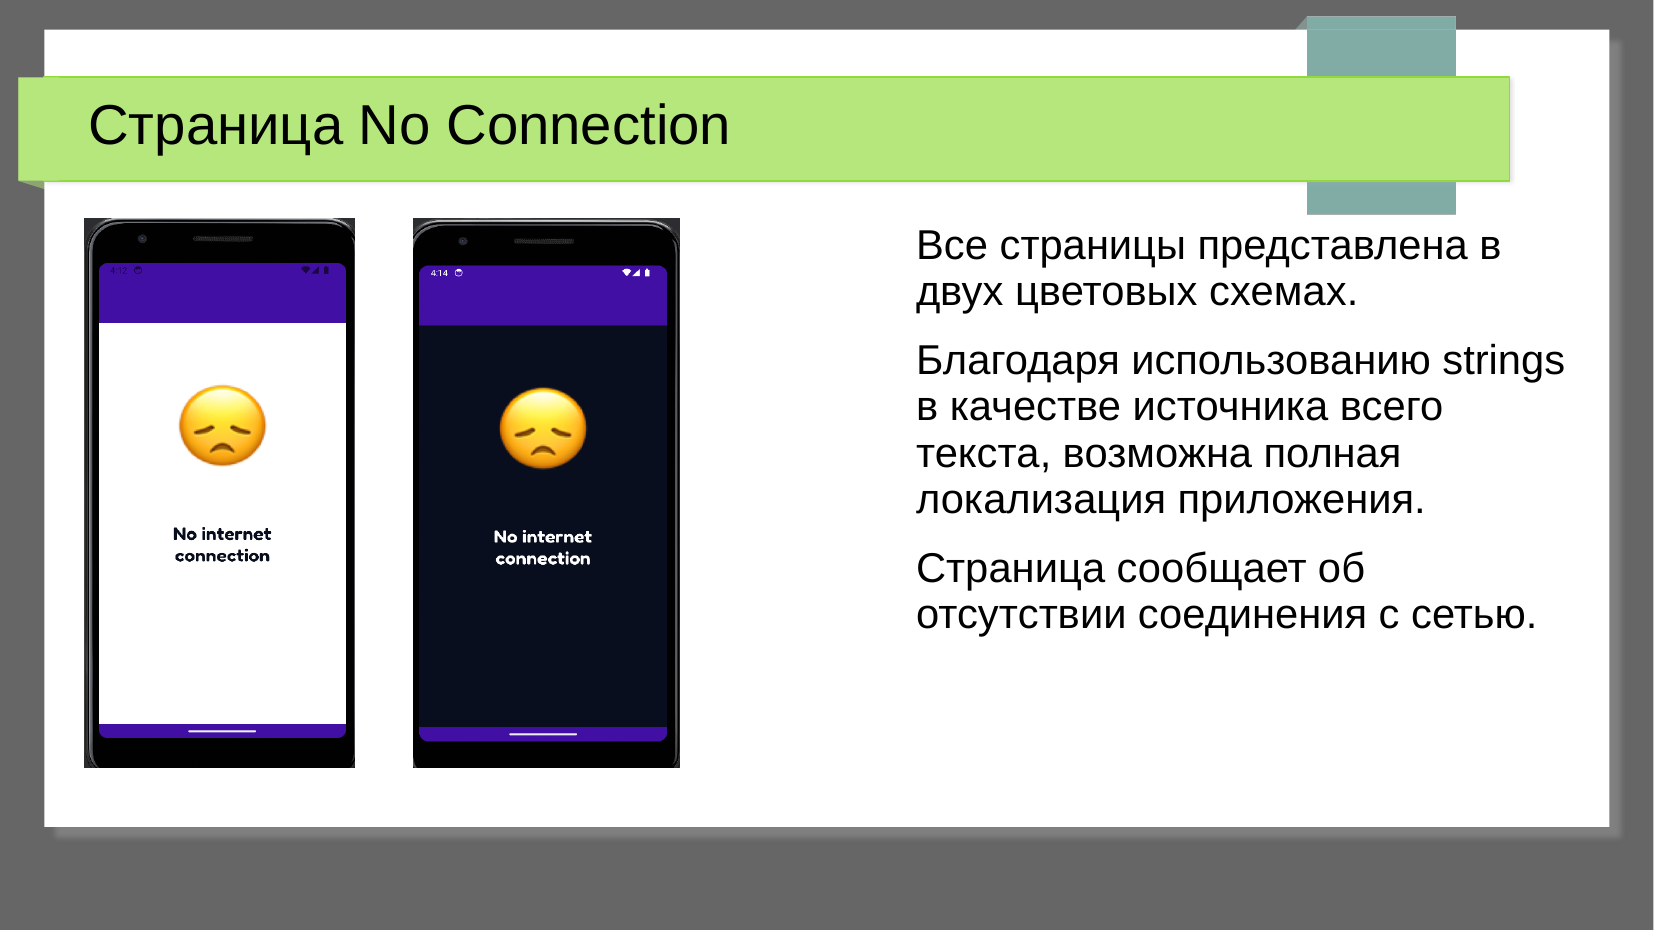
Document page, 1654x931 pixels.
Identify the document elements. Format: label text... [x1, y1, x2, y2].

picture [413, 218, 680, 768]
list Все страницы представлена в двух цветовых схемах. Благодаря использованию strings в качестве источника всего текста, возможна полная локализация приложения. Страница сообщает об отсутствии соединения с сетью. [845, 221, 1566, 813]
picture [84, 218, 355, 768]
title Страница No Connection [88, 73, 1506, 178]
